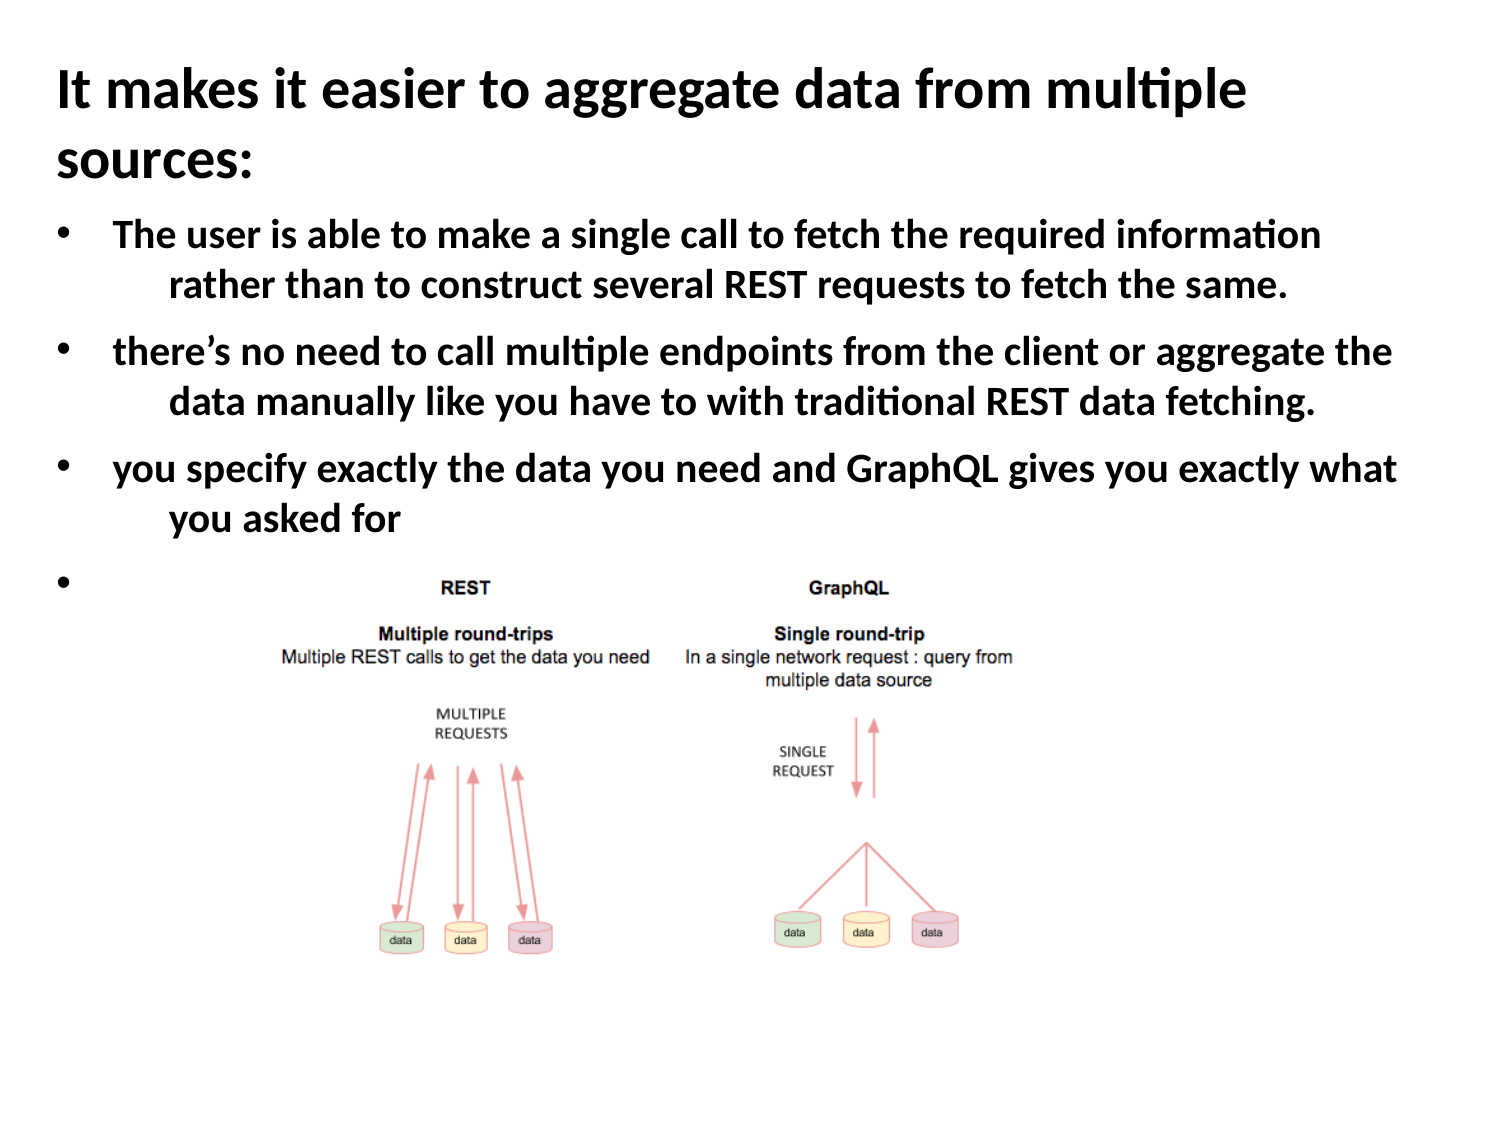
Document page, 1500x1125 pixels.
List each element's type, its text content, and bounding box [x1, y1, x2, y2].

picture [246, 550, 1085, 999]
list It makes it easier to aggregate data from multiple sources: The user is able to make a single call to fetch the required information rather than to construct several REST requests to fetch the same. there’s no need to call multiple endpoints from the client or aggregate the data manually like you have to with traditional REST data fetching. you specify exactly the data you need and GraphQL gives you exactly what you asked for [41, 42, 1426, 1005]
